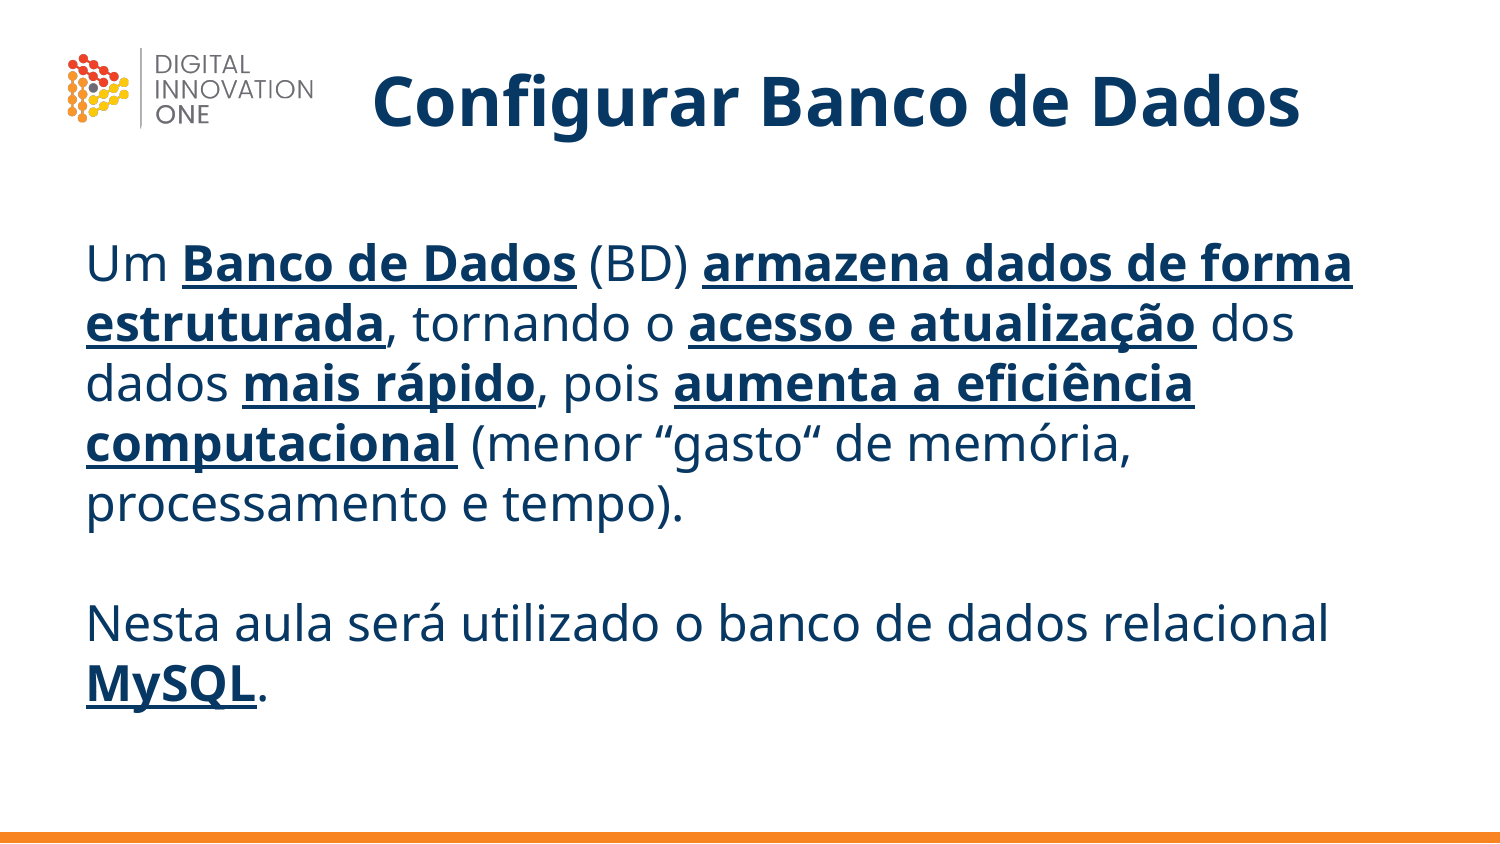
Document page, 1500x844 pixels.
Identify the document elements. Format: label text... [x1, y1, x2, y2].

text_box Um Banco de Dados (BD) armazena dados de forma estruturada, tornando o acesso e atualização dos dados mais rápido, pois aumenta a eficiência computacional (menor “gasto“ de memória, processamento e tempo). Nesta aula será utilizado o banco de dados relacional MySQL. [58, 216, 1449, 717]
text_box [0, 832, 1500, 843]
subtitle Configurar Banco de Dados [51, 50, 1479, 148]
picture [51, 39, 330, 137]
